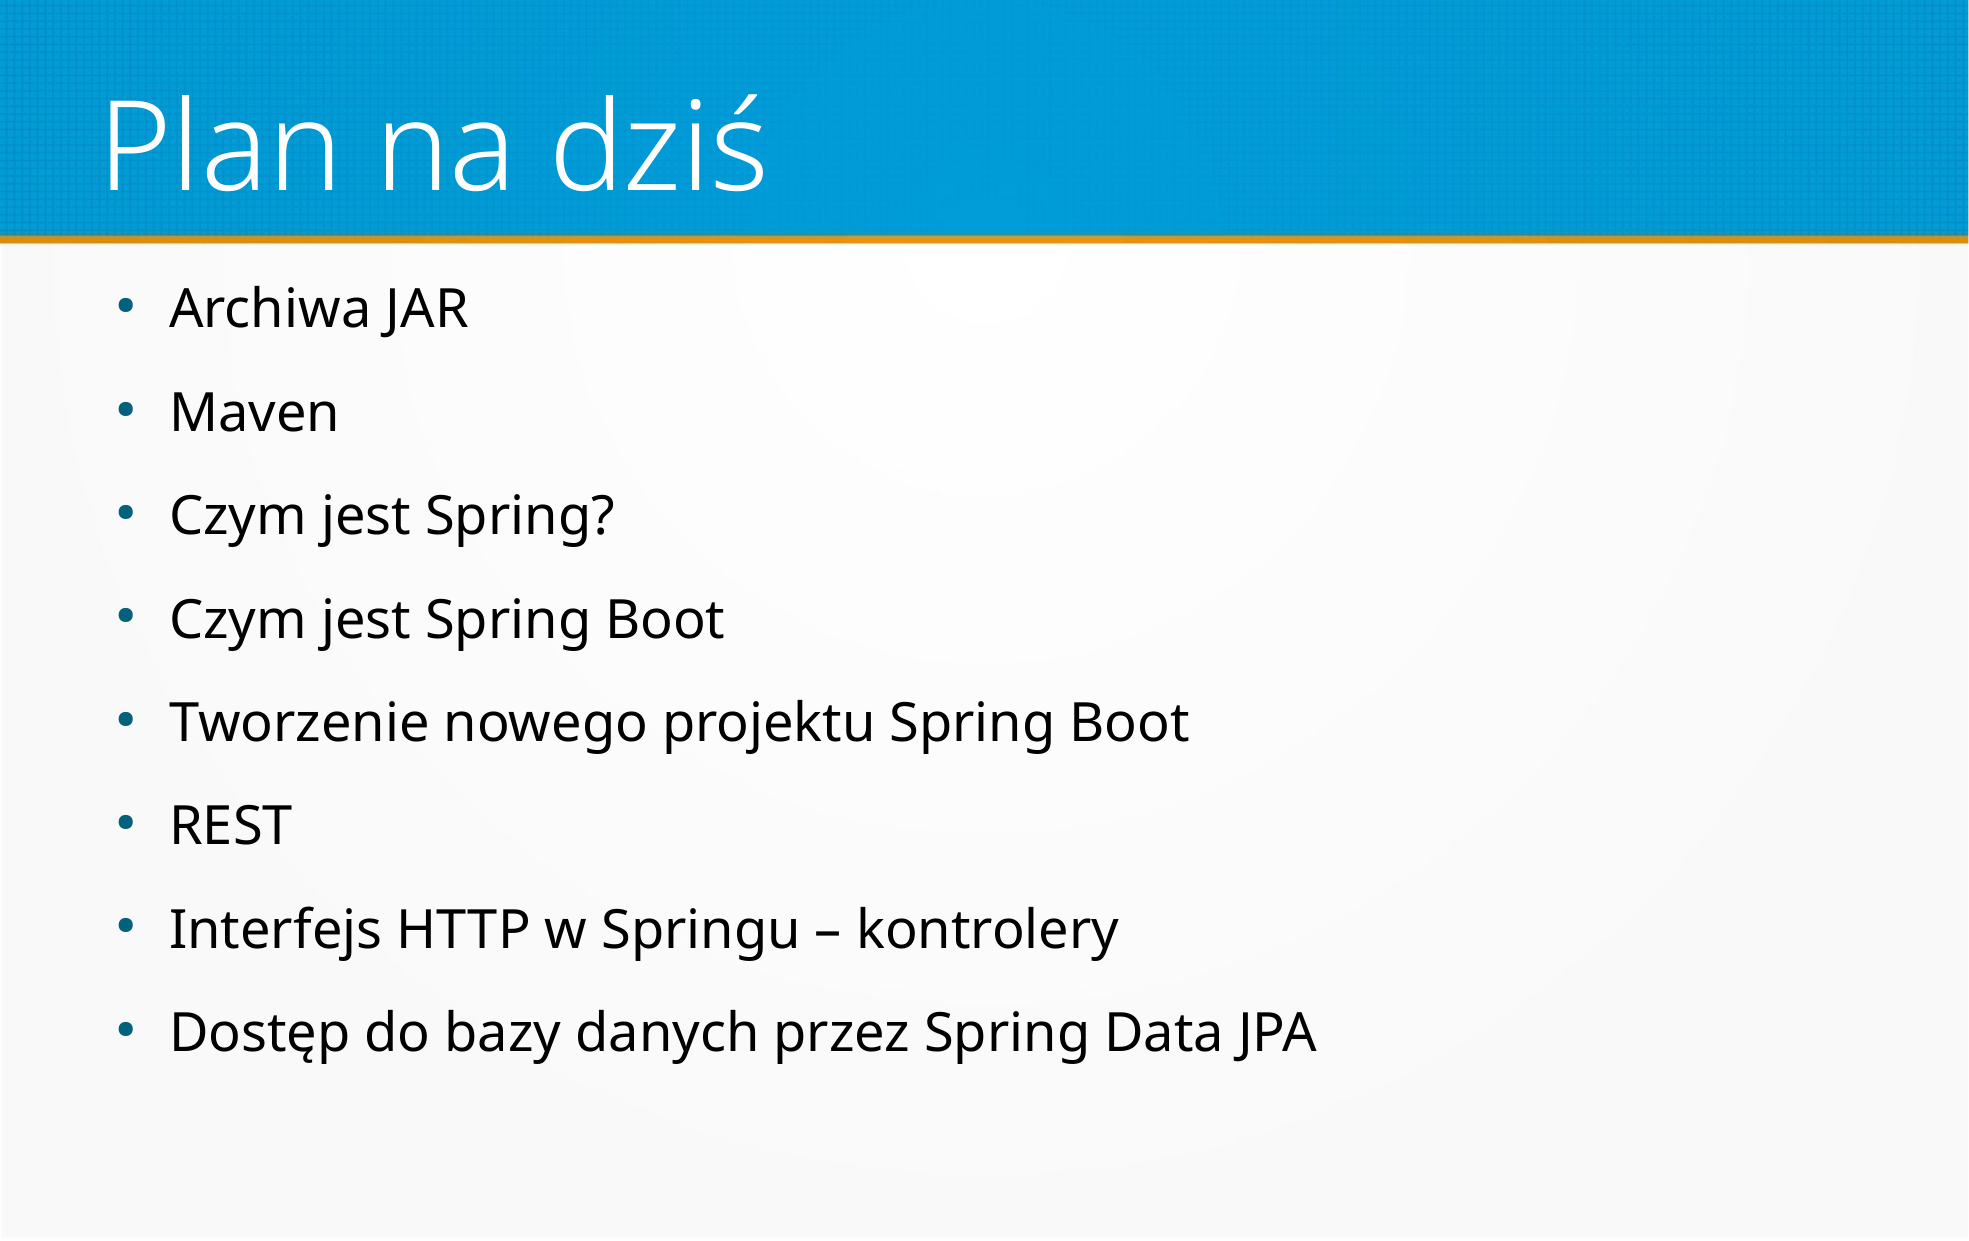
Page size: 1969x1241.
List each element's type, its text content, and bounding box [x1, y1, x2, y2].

list Archiwa JAR Maven Czym jest Spring? Czym jest Spring Boot Tworzenie nowego projektu Spring Boot REST Interfejs HTTP w Springu – kontrolery Dostęp do bazy danych przez Spring Data JPA [98, 270, 1861, 1216]
title Plan na dziś [98, 19, 1870, 227]
picture [0, 233, 1969, 1241]
